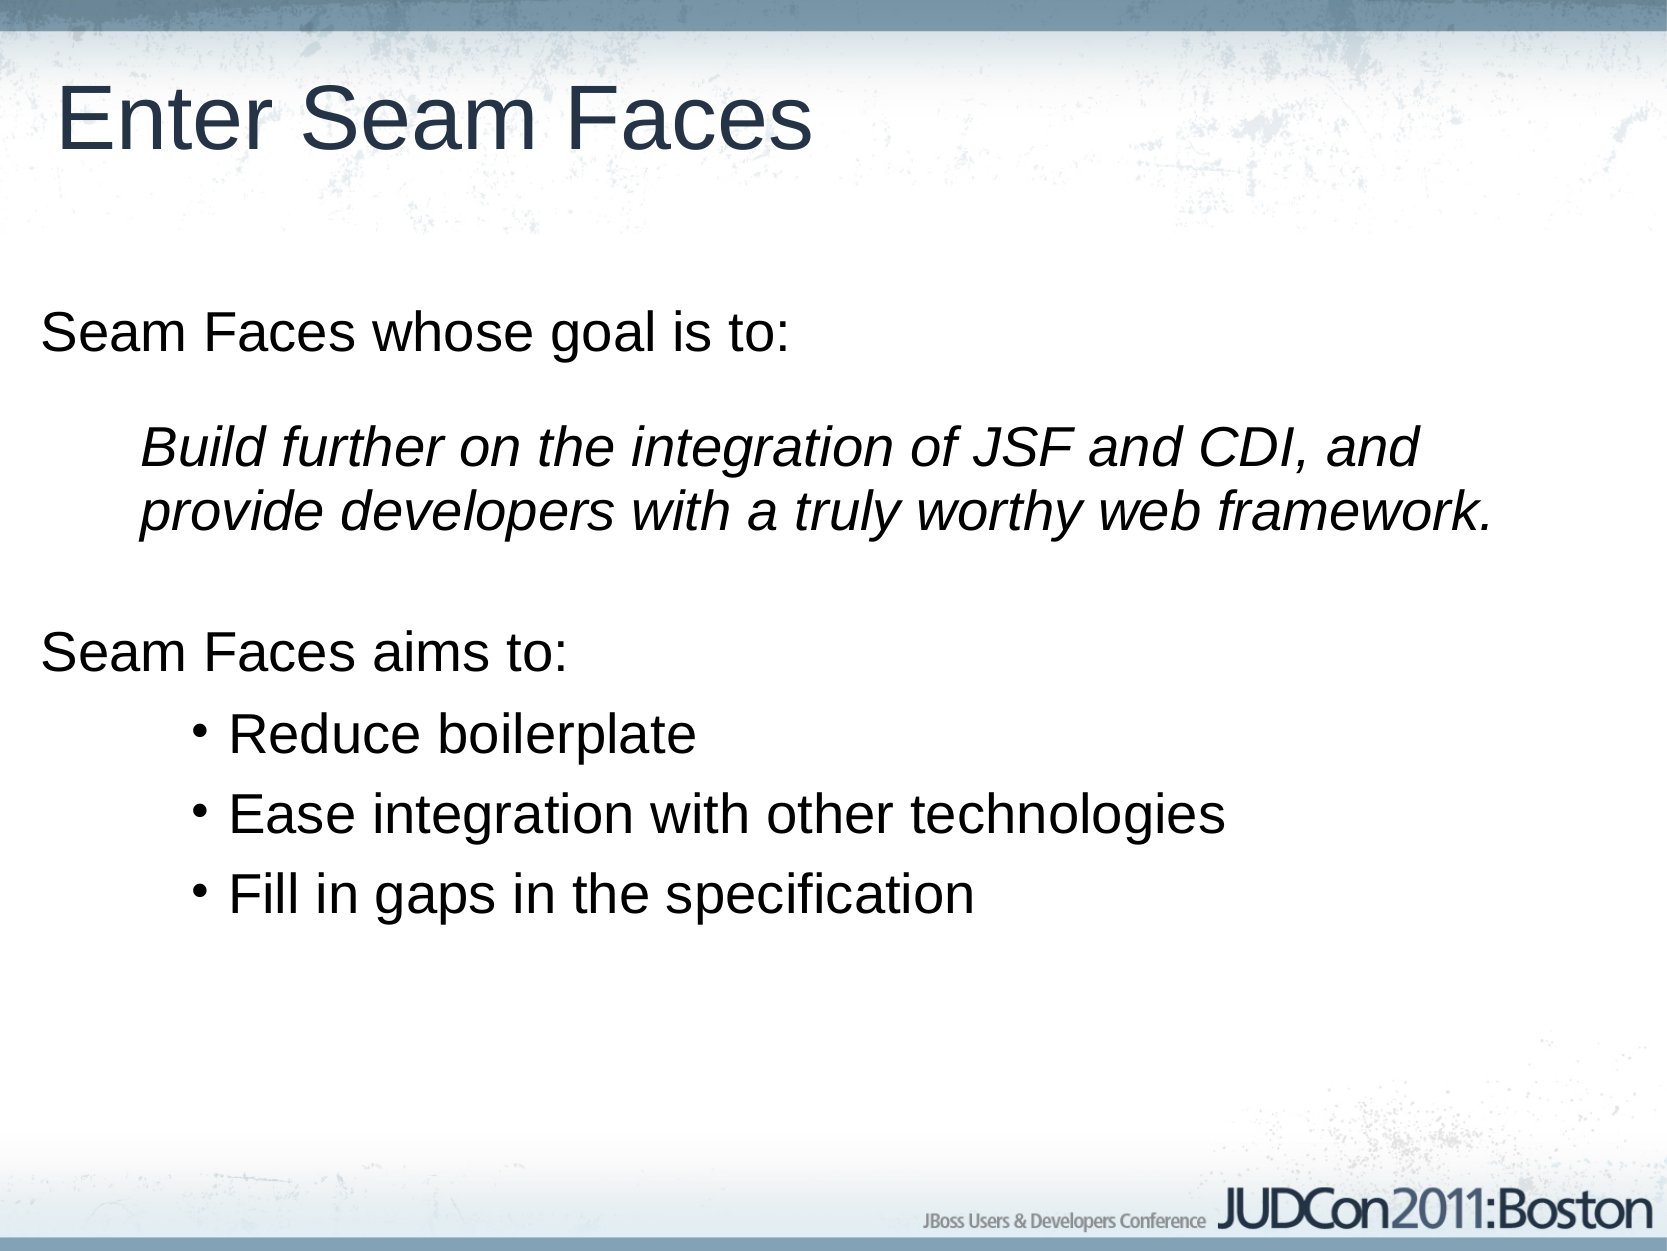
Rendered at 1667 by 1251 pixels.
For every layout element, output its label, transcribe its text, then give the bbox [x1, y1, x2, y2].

list Seam Faces whose goal is to: Seam Faces aims to: Reduce boilerplate Ease integration with other technologies Fill in gaps in the specification [40, 300, 1627, 1201]
picture [0, 0, 1667, 1251]
title Enter Seam Faces [40, 50, 1627, 216]
text_box Build further on the integration of JSF and CDI, and provide developers with a truly worthy web framework. [140, 415, 1532, 544]
